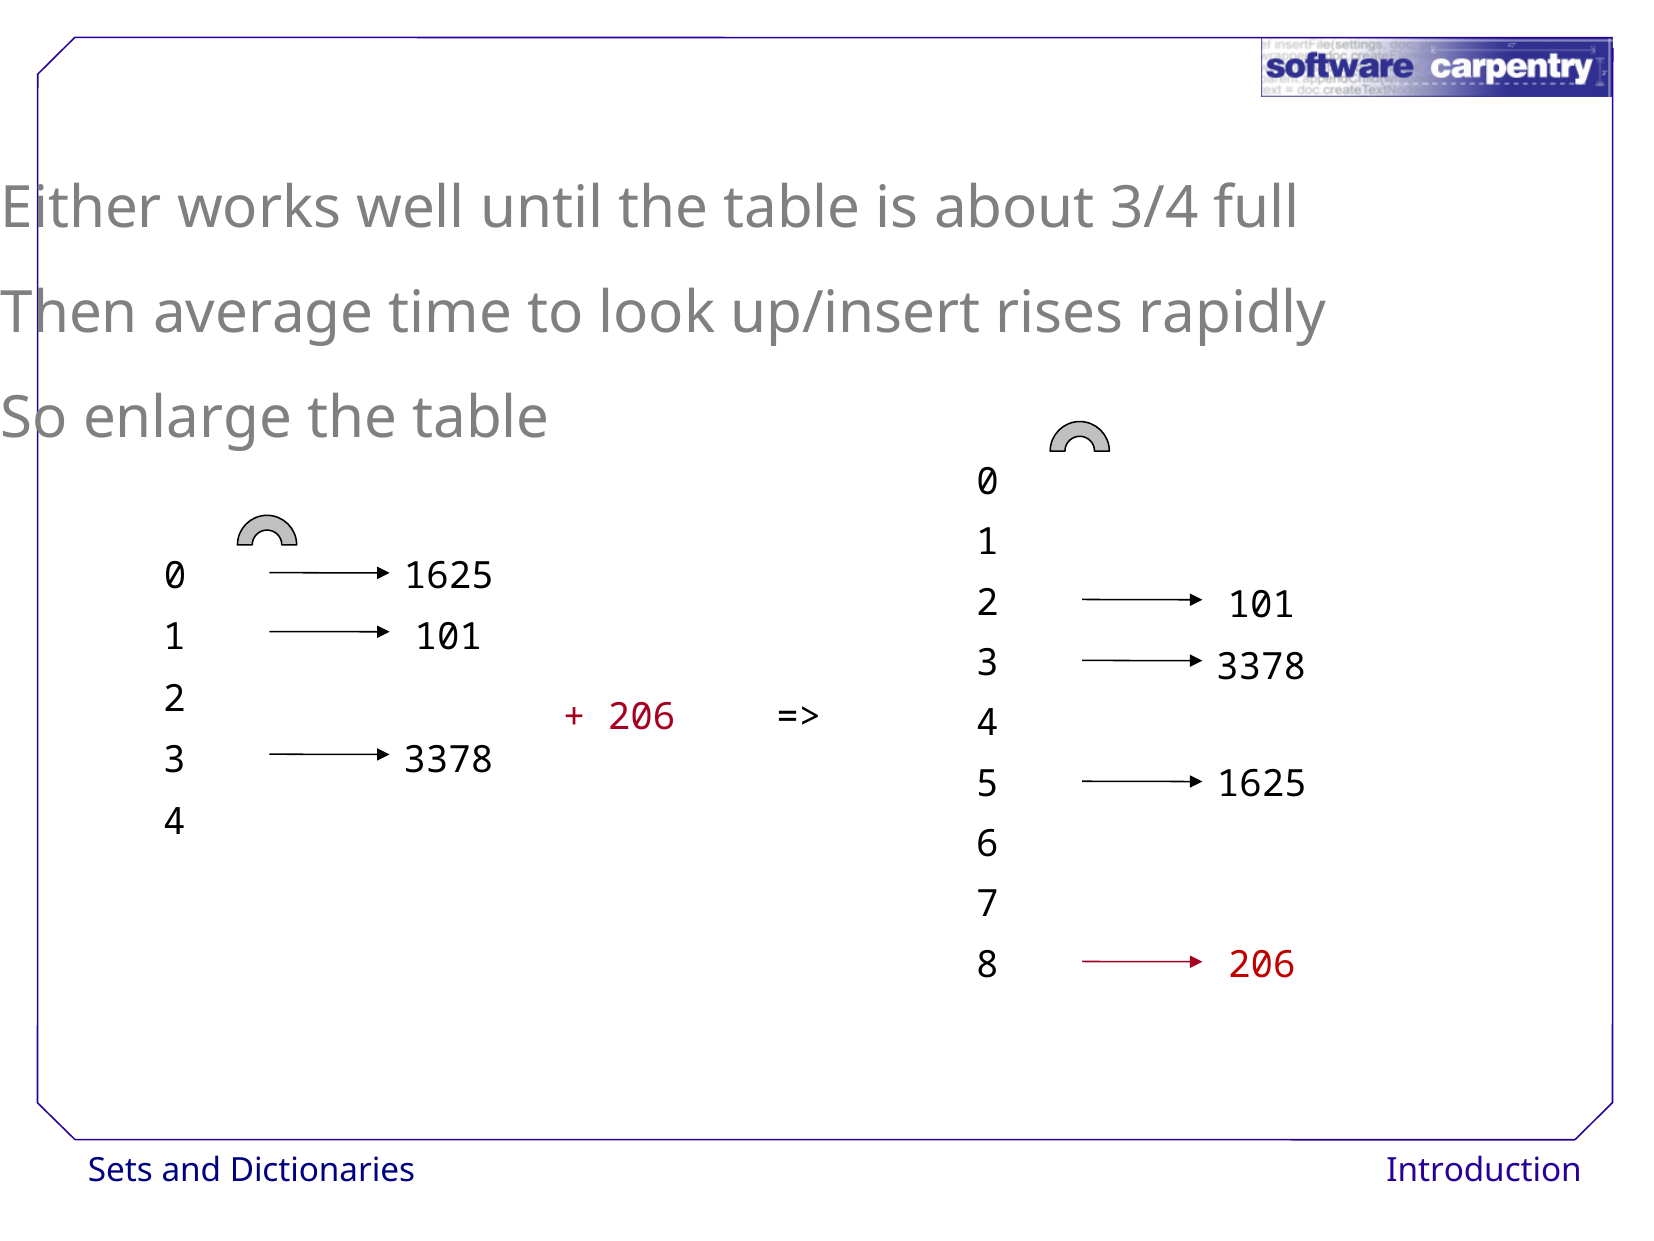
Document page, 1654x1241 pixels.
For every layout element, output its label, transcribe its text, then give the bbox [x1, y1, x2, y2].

text_box 101 [1195, 564, 1328, 625]
table_cell [1054, 511, 1110, 572]
text_box 4 [921, 682, 1054, 742]
text_box [239, 515, 297, 545]
text_box 1 [108, 596, 241, 657]
text_box Either works well until the table is about 3/4 full Then average time to look up/insert rises rapidly So enlarge the table [0, 126, 1492, 458]
table_cell [241, 605, 298, 666]
table_cell [1054, 572, 1110, 632]
text_box 3378 [1195, 625, 1328, 701]
text_box 5 [921, 742, 1054, 802]
text_box 101 [382, 596, 515, 672]
text_box => [713, 676, 884, 752]
table_cell [241, 666, 298, 726]
text_box 206 [1196, 923, 1328, 999]
table_header [241, 545, 298, 605]
text_box 0 [109, 534, 241, 596]
table_cell [241, 786, 298, 847]
text_box 7 [921, 863, 1054, 923]
text_box 4 [108, 781, 241, 857]
text_box 3 [108, 719, 241, 781]
text_box 8 [921, 923, 1054, 999]
table_cell [1054, 874, 1110, 934]
text_box 1 [921, 501, 1054, 561]
text_box 3 [921, 621, 1054, 682]
table_cell [1054, 934, 1110, 995]
table_cell [241, 726, 298, 786]
picture [1261, 39, 1613, 97]
text_box 3378 [382, 719, 515, 795]
table_cell [1054, 753, 1110, 814]
text_box 2 [108, 657, 241, 719]
table_cell [1054, 814, 1110, 874]
text_box 6 [921, 802, 1054, 863]
table_cell [1054, 693, 1110, 753]
text_box 0 [921, 458, 1054, 501]
text_box 1625 [1196, 743, 1328, 819]
table_header [1054, 458, 1110, 511]
text_box + 206 [534, 676, 704, 752]
text_box 1625 [383, 534, 515, 596]
text_box 2 [921, 561, 1054, 621]
table_cell [1054, 632, 1110, 693]
